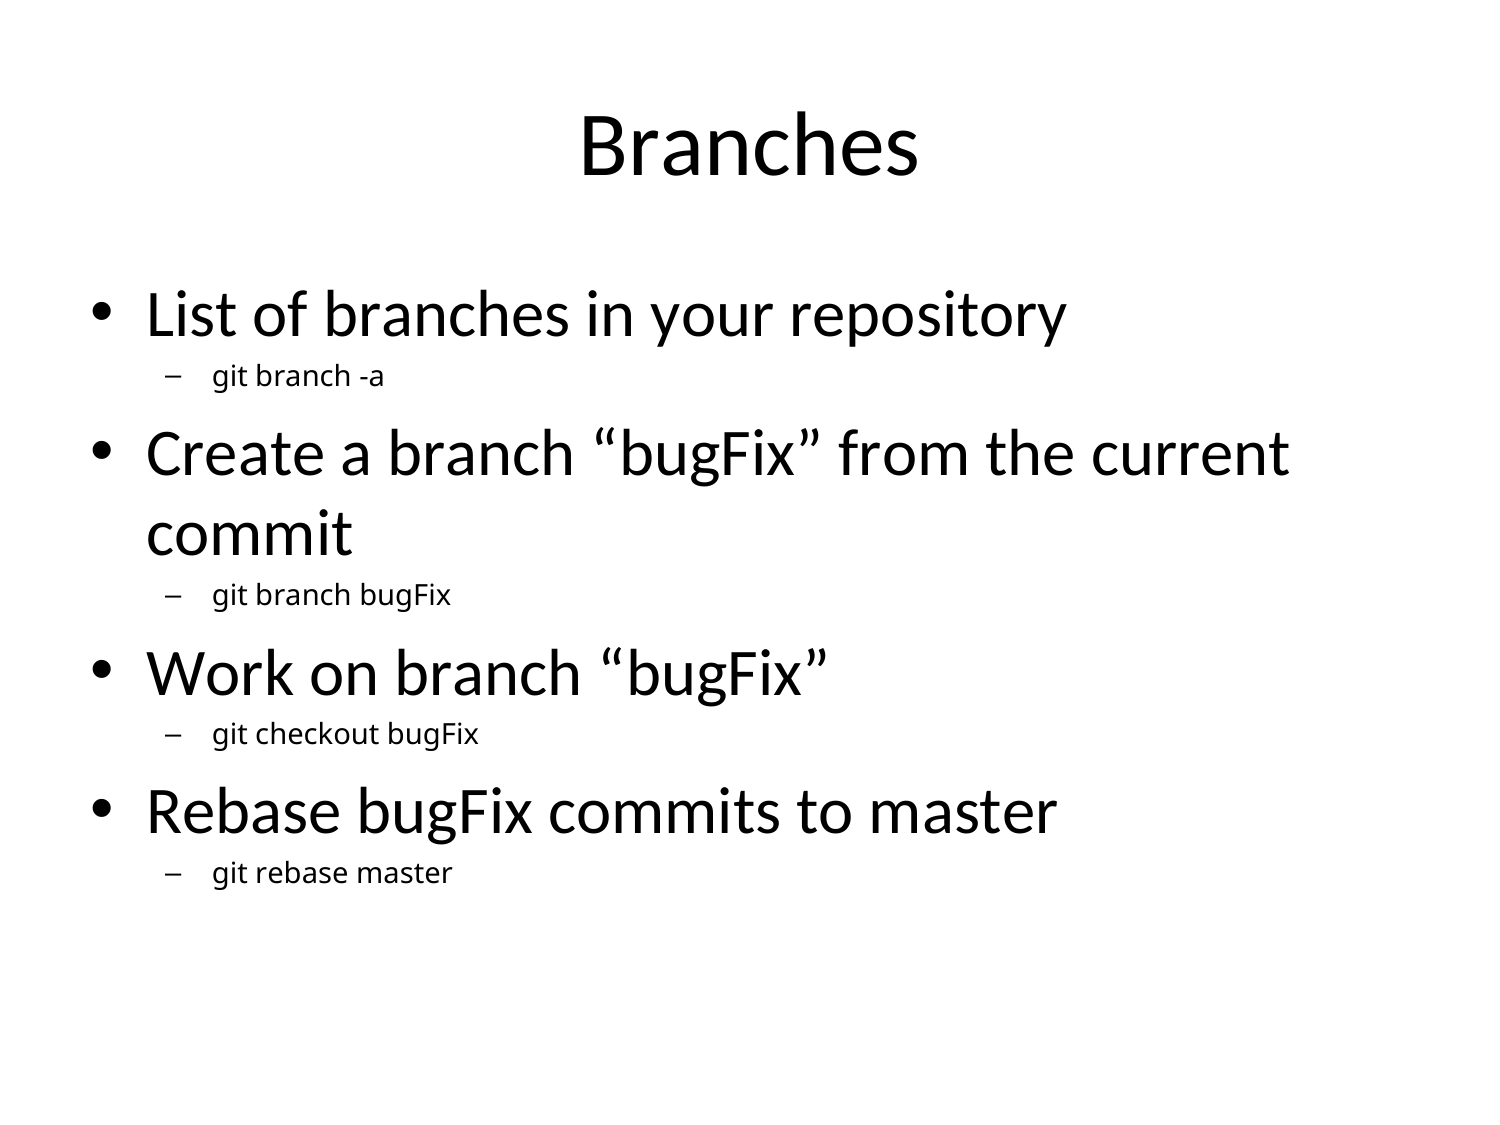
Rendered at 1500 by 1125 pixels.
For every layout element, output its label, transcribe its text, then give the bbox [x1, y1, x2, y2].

list List of branches in your repository git branch -a Create a branch “bugFix” from the current commit git branch bugFix Work on branch “bugFix” git checkout bugFix Rebase bugFix commits to master git rebase master [75, 262, 1426, 1006]
title Branches [75, 45, 1426, 233]
